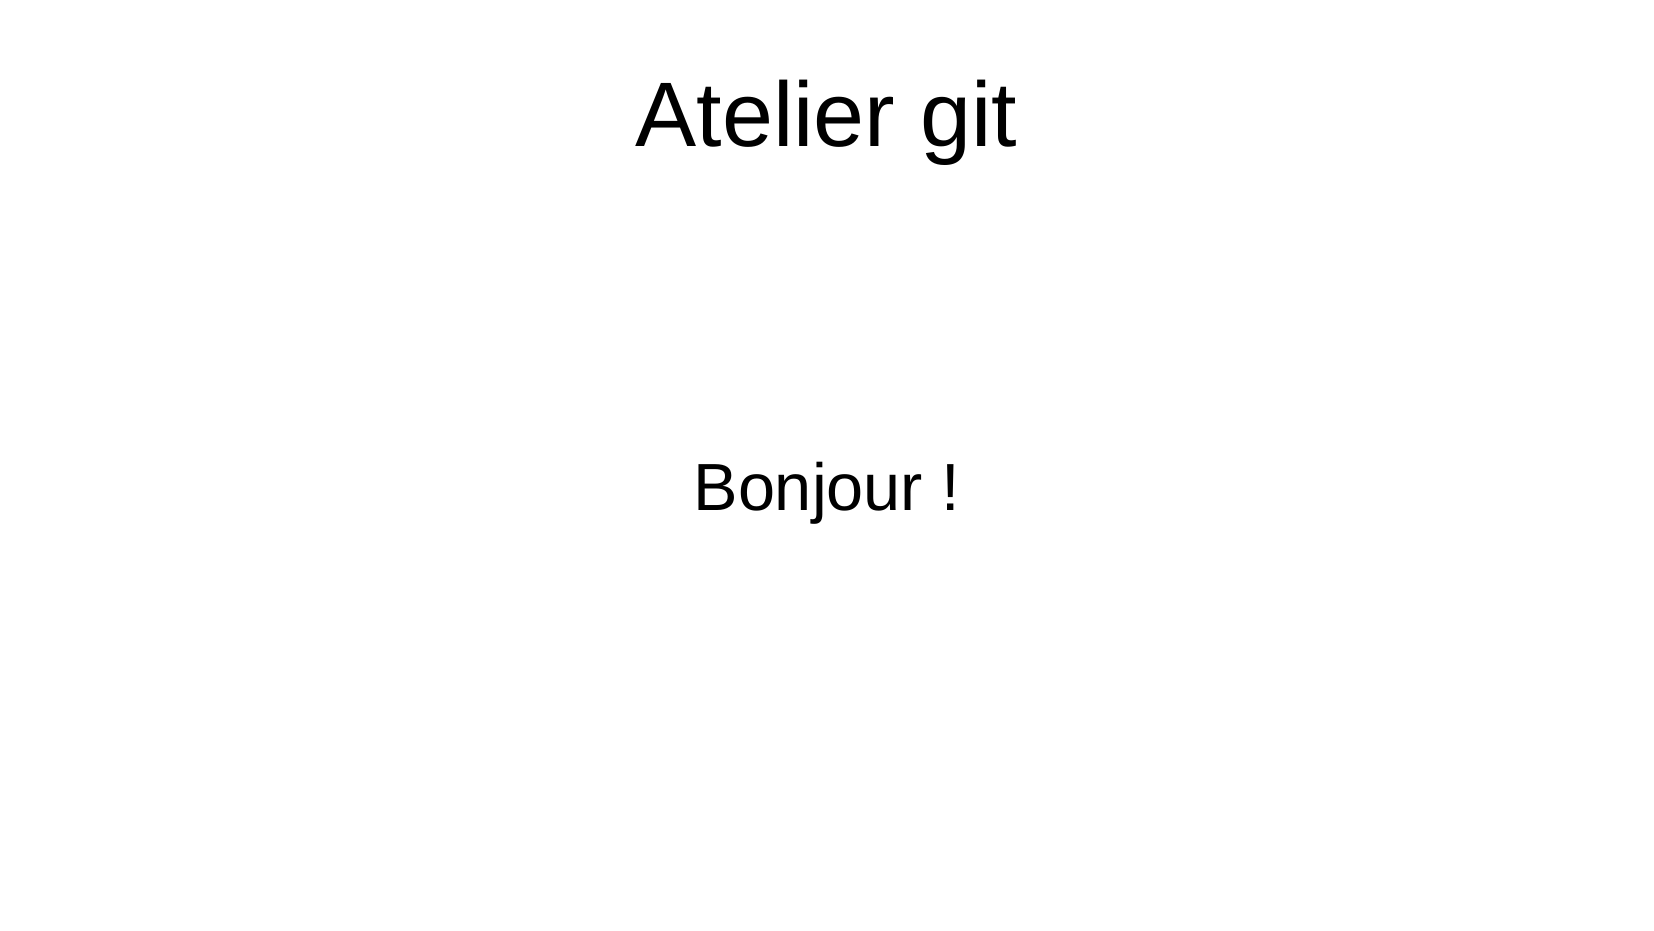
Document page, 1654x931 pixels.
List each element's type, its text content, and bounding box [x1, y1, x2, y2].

title Atelier git [82, 37, 1571, 193]
subtitle Bonjour ! [82, 217, 1571, 758]
